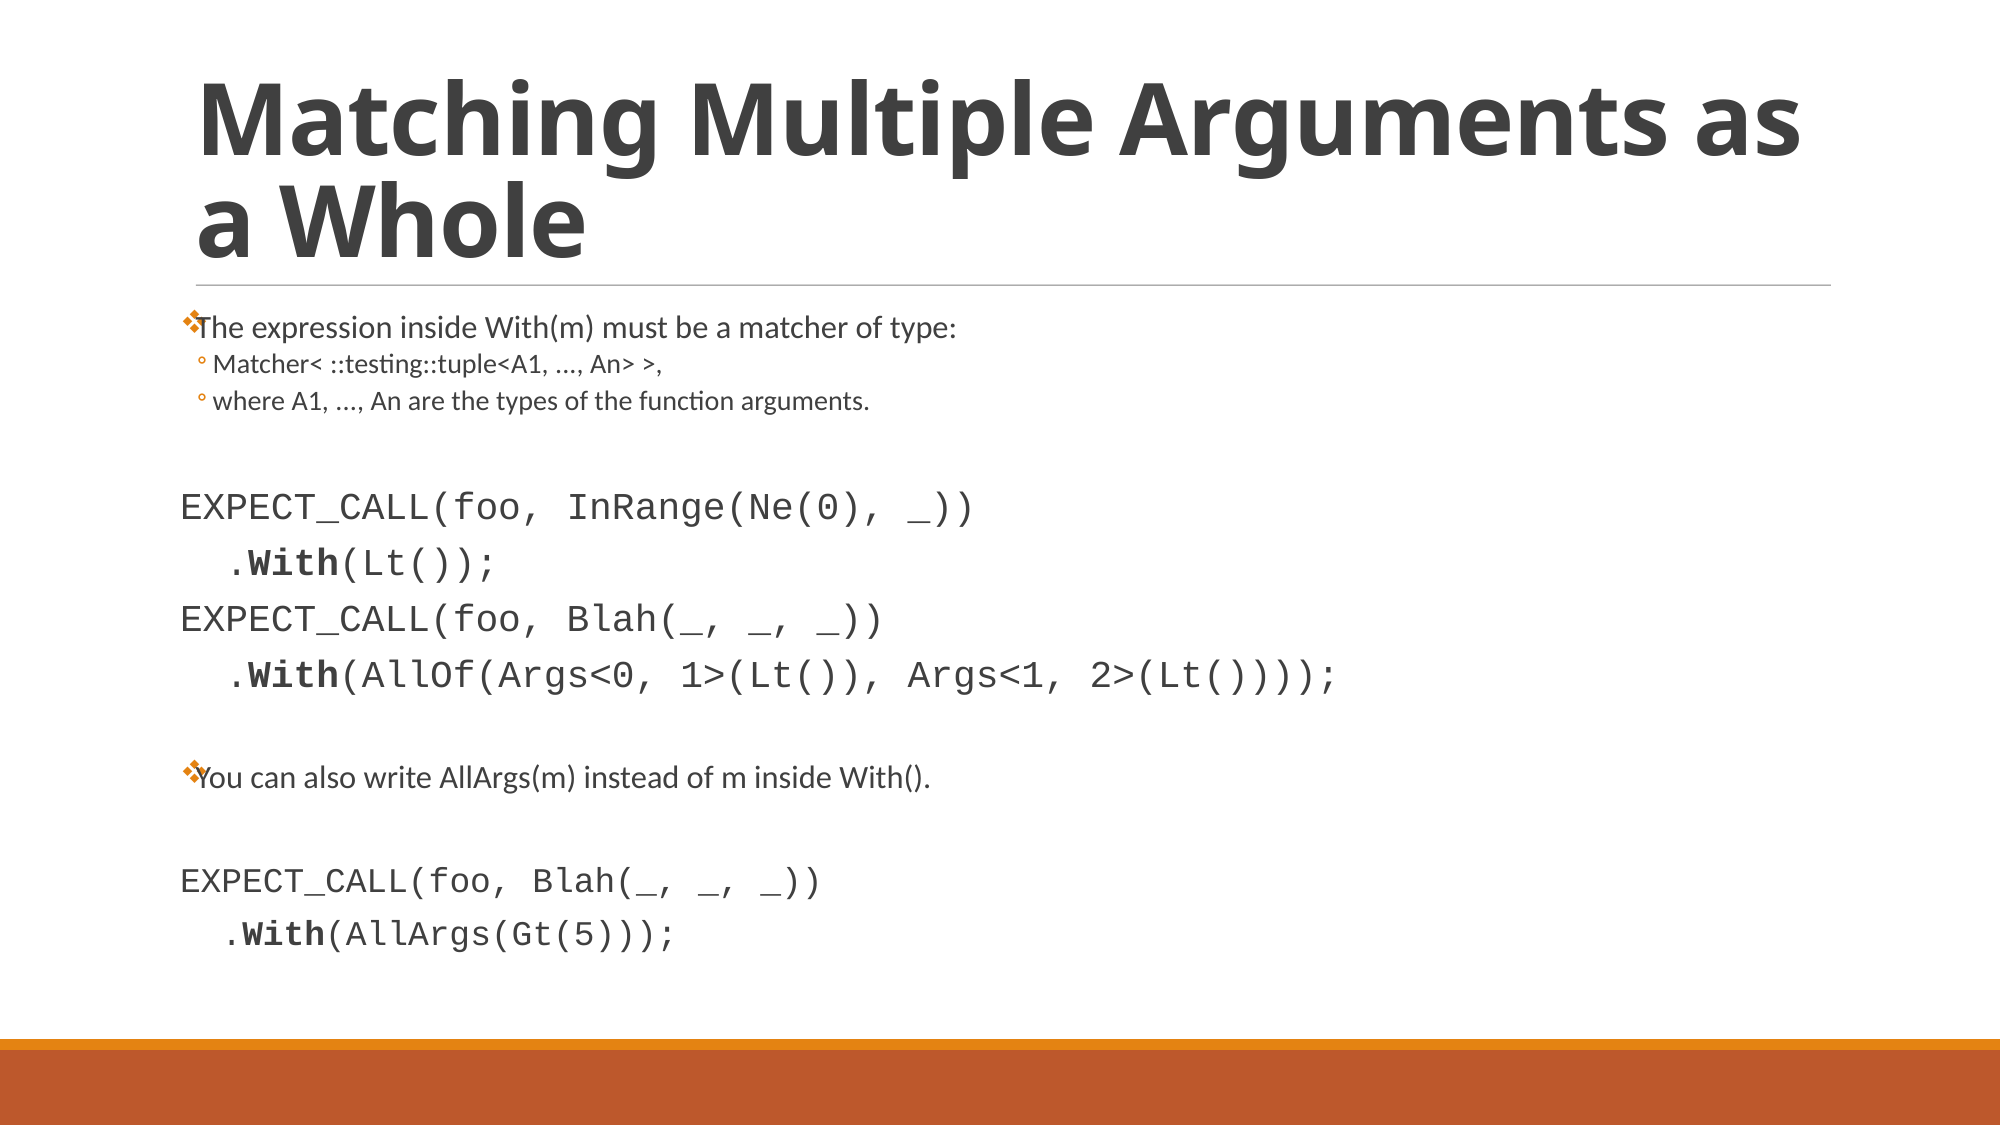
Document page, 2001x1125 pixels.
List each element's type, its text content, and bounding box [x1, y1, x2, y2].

list The expression inside With(m) must be a matcher of type: Matcher< ::testing::tuple<A1, ..., An> >, where A1, ..., An are the types of the function arguments. EXPECT_CALL(foo, InRange(Ne(0), _)) .With(Lt()); EXPECT_CALL(foo, Blah(_, _, _)) .With(AllOf(Args<0, 1>(Lt()), Args<1, 2>(Lt()))); You can also write AllArgs(m) instead of m inside With(). EXPECT_CALL(foo, Blah(_, _, _)) .With(AllArgs(Gt(5))); [180, 302, 1830, 963]
title Matching Multiple Arguments as a Whole [180, 47, 1830, 285]
